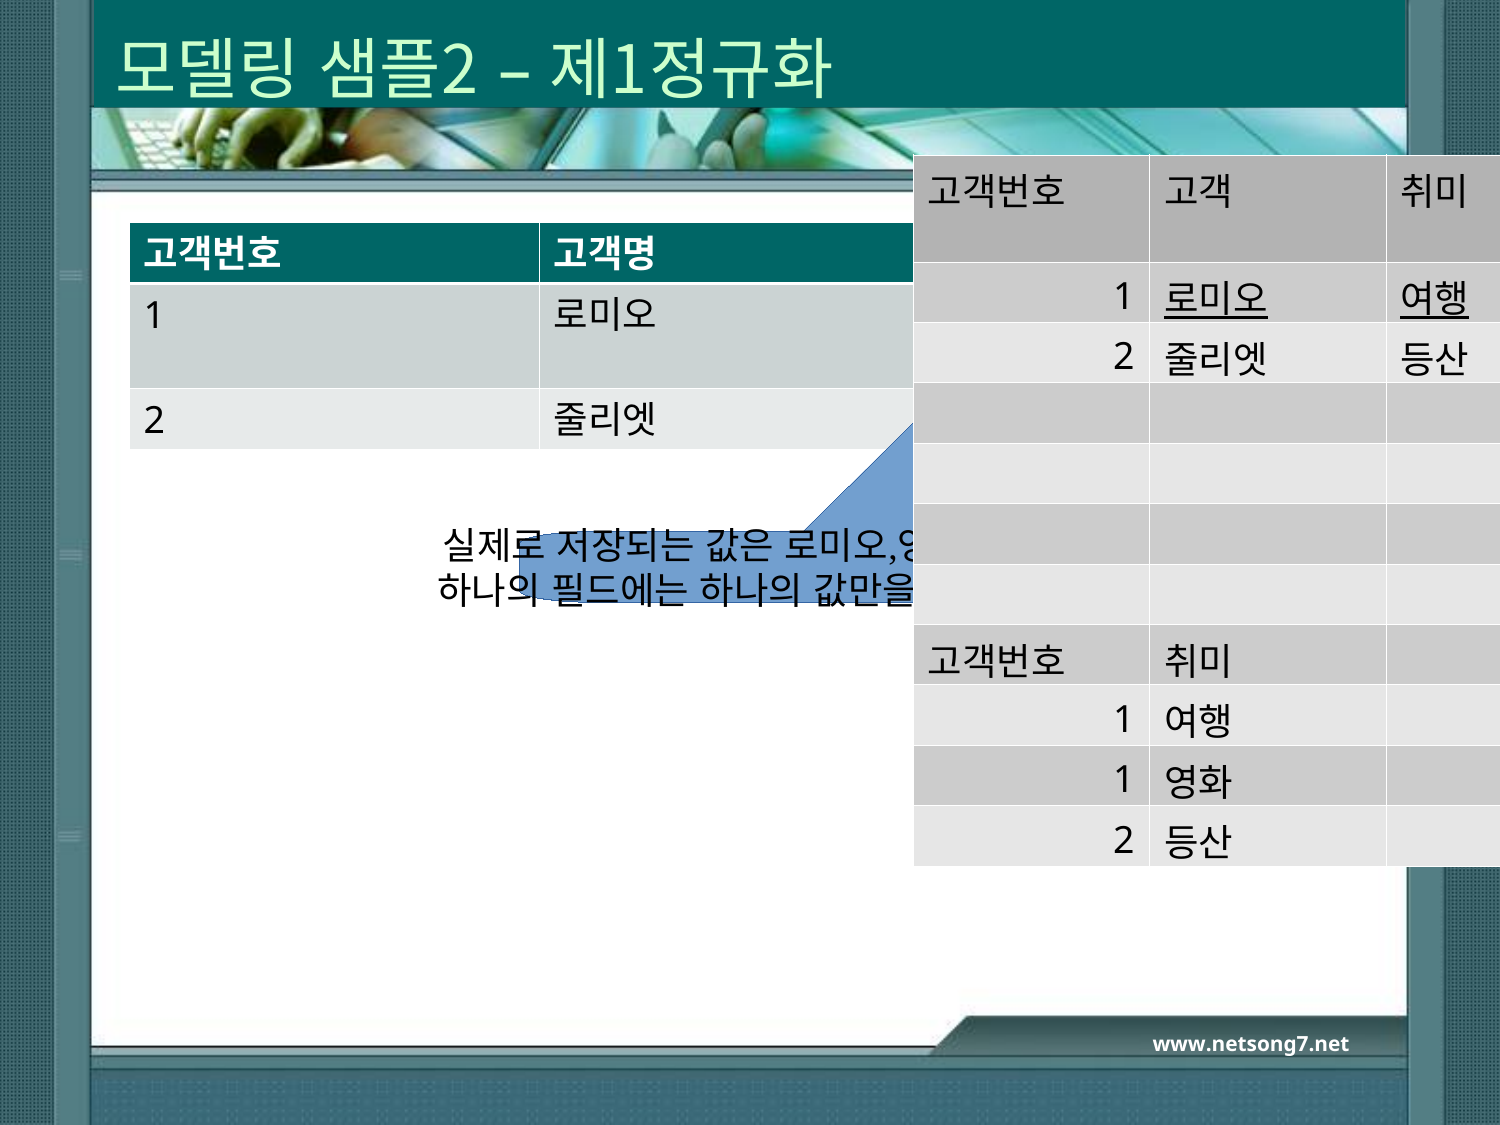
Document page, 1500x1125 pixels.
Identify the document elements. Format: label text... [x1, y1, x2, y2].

table_cell 2 [914, 323, 1149, 382]
table_cell 1 [130, 285, 539, 388]
table_cell [1387, 806, 1500, 866]
table_cell [1387, 383, 1500, 443]
table_cell 줄리엣 [1150, 323, 1386, 382]
picture [0, 0, 1500, 1125]
table_cell 고객번호 [914, 625, 1149, 684]
table_cell [1387, 746, 1500, 805]
table_header 취미 [1387, 156, 1500, 262]
table_header 고객번호 [130, 223, 539, 282]
table_cell 여행 [1387, 263, 1500, 322]
table_header 고객 [1150, 156, 1386, 262]
table_cell [1387, 685, 1500, 745]
table_cell 등산 [1150, 806, 1386, 866]
table_cell [1150, 444, 1386, 503]
title 모델링 샘플2 – 제1정규화 [100, 19, 1400, 102]
text_box www.netsong7.net [986, 1023, 1365, 1062]
table_cell [914, 383, 1149, 443]
table_cell [1150, 383, 1386, 443]
table_cell 2 [914, 806, 1149, 866]
table_cell [914, 565, 1149, 624]
table_cell 여행 [1150, 685, 1386, 745]
table_cell 2 [130, 389, 539, 449]
table_cell 1 [914, 263, 1149, 322]
table_header 고객명 [540, 223, 913, 282]
table_cell [914, 504, 1149, 564]
table_cell [1387, 504, 1500, 564]
table_cell 줄리엣 [540, 389, 913, 449]
text_box 실제로 저장되는 값은 로미오,영화로 저장 하나의 필드에는 하나의 값만을 갖게 한다. [519, 422, 913, 603]
table_cell 1 [914, 685, 1149, 745]
picture [513, 578, 519, 589]
table_cell [914, 444, 1149, 503]
table_cell 등산 [1387, 323, 1500, 382]
table_cell 영화 [1150, 746, 1386, 805]
table_cell 1 [914, 746, 1149, 805]
table_cell [1387, 565, 1500, 624]
table_cell [1150, 504, 1386, 564]
table_cell 로미오 [1150, 263, 1386, 322]
table_cell [1387, 625, 1500, 684]
table_cell 로미오 [540, 285, 913, 388]
table_header 고객번호 [914, 156, 1149, 262]
table_cell 취미 [1150, 625, 1386, 684]
table_cell [1387, 444, 1500, 503]
table_cell [1150, 565, 1386, 624]
